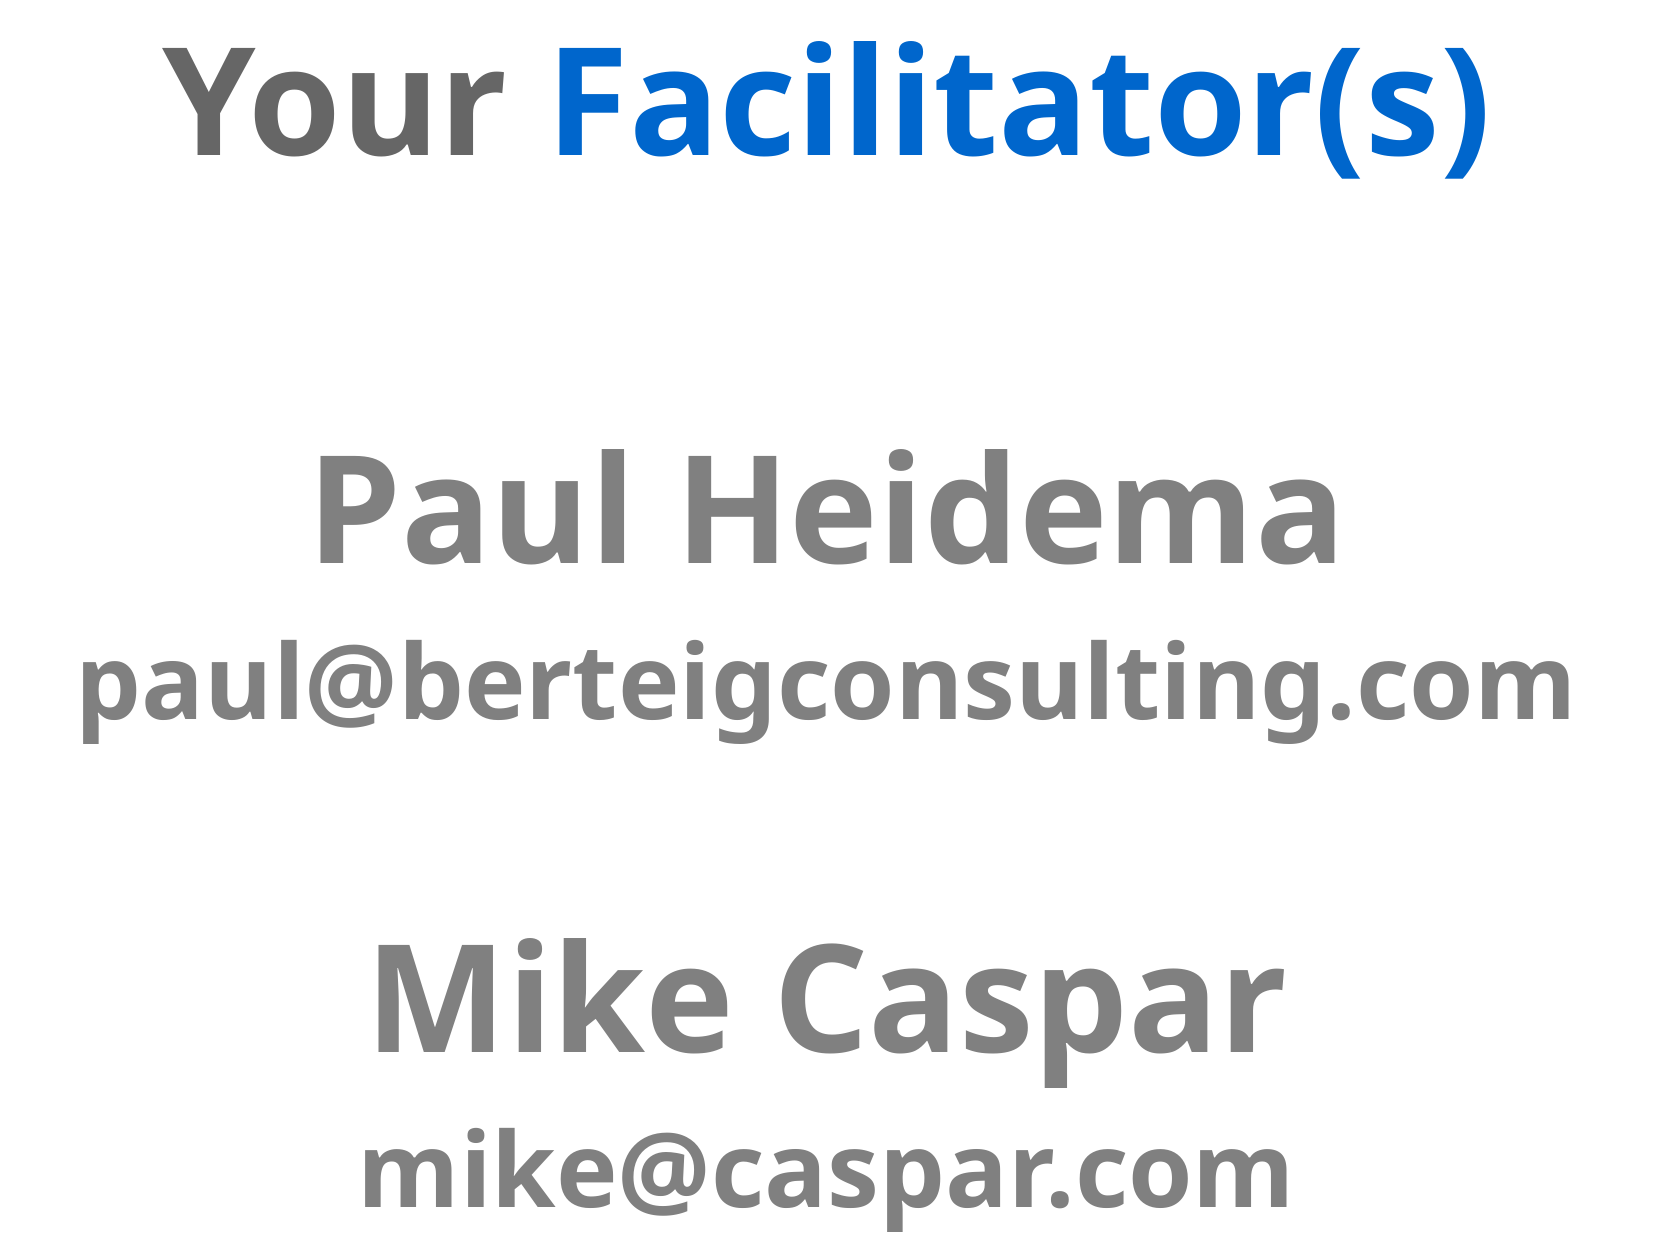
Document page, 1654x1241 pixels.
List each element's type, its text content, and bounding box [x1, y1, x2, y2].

text_box Your Facilitator(s) Paul Heidema paul@berteigconsulting.com Mike Caspar mike@caspar.com [59, 73, 1595, 1160]
